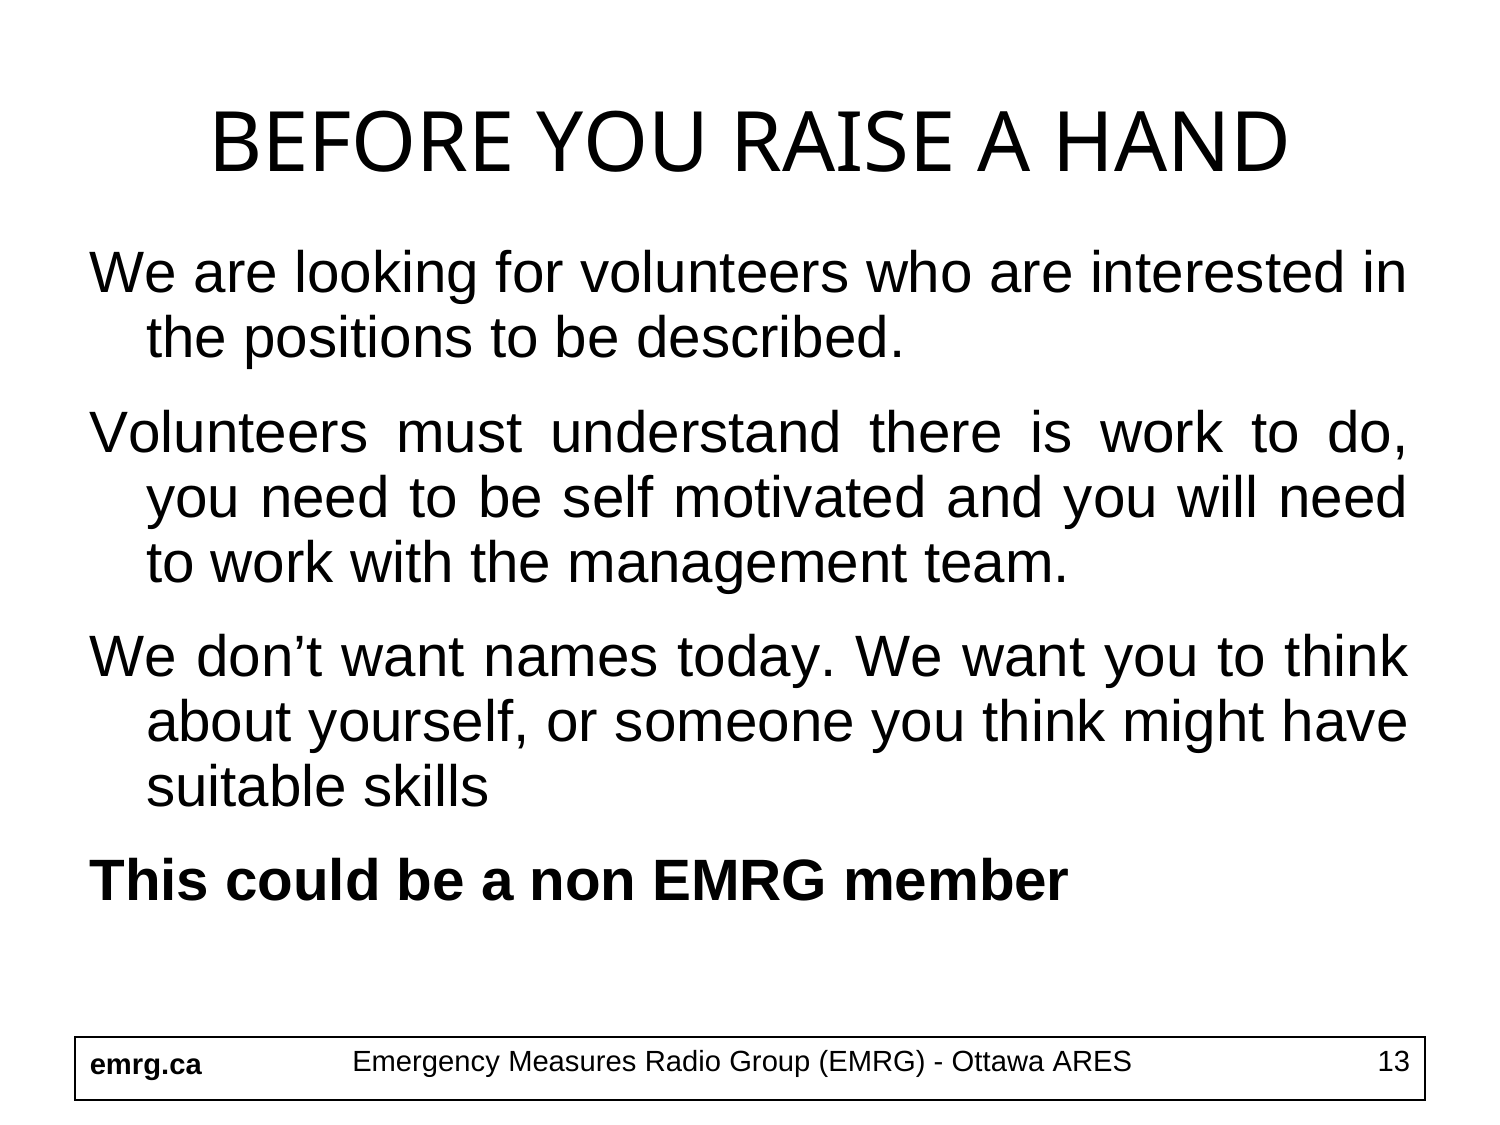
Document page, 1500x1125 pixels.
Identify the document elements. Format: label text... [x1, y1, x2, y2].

list We are looking for volunteers who are interested in the positions to be described. Volunteers must understand there is work to do, you need to be self motivated and you will need to work with the management team. We don’t want names today. We want you to think about yourself, or someone you think might have suitable skills This could be a non EMRG member [75, 232, 1426, 1043]
title BEFORE YOU RAISE A HAND [75, 45, 1426, 232]
